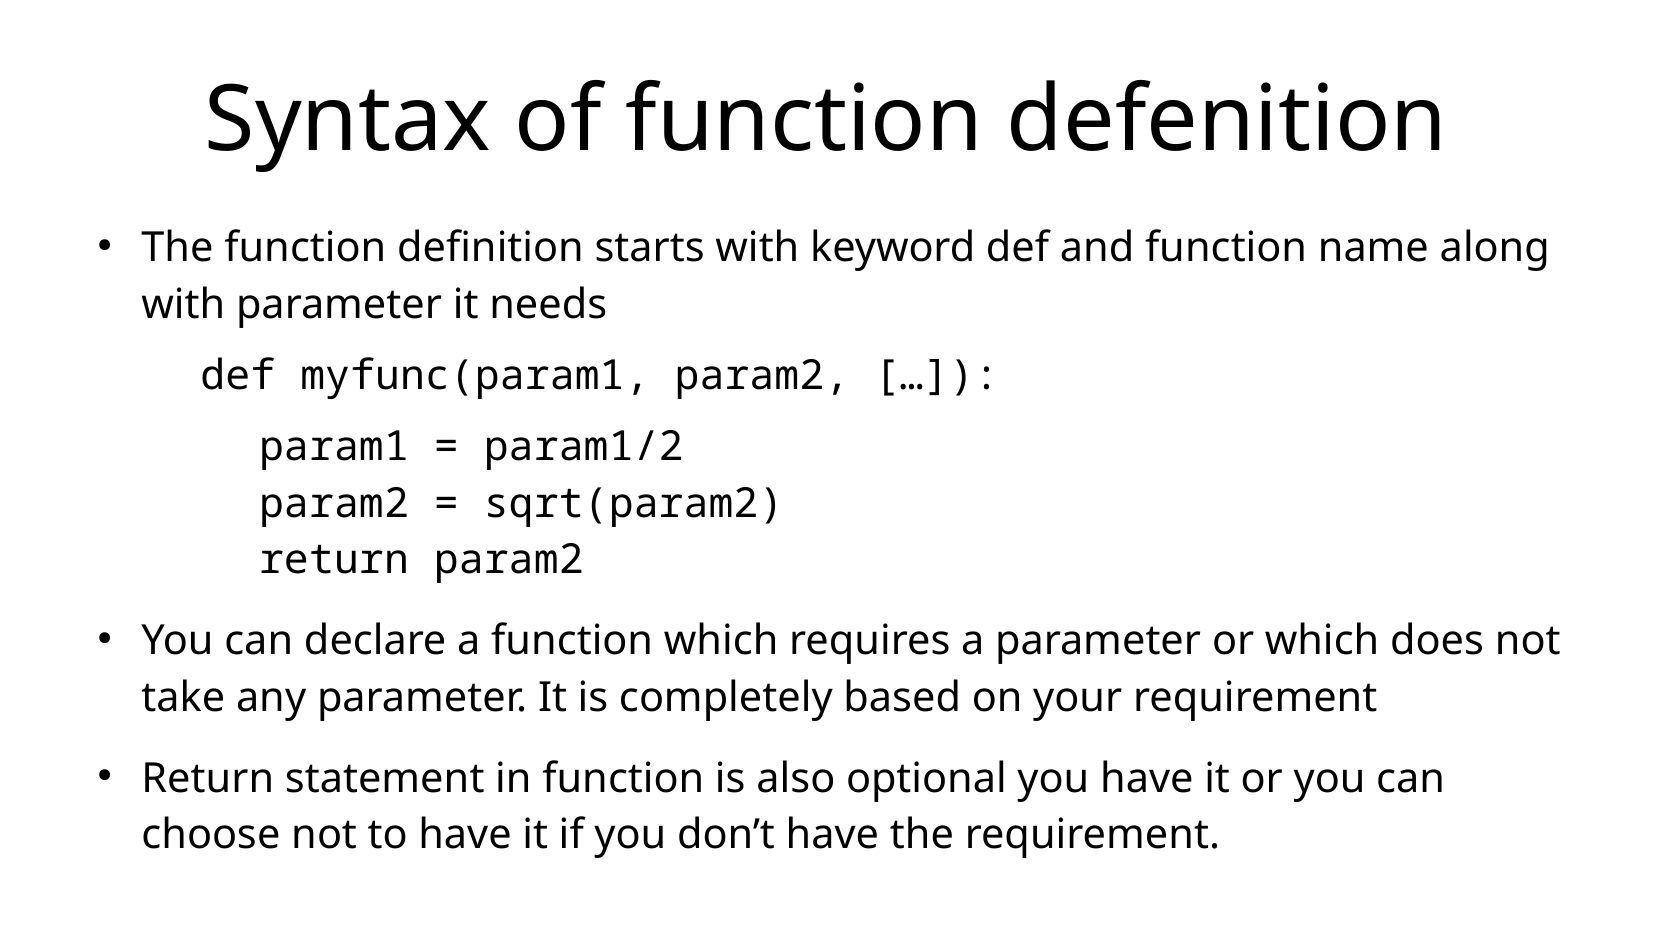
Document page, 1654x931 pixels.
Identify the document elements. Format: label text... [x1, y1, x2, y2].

title Syntax of function defenition [82, 37, 1571, 193]
list The function definition starts with keyword def and function name along with parameter it needs def myfunc(param1, param2, […]): param1 = param1/2 param2 = sqrt(param2) return param2 You can declare a function which requires a parameter or which does not take any parameter. It is completely based on your requirement Return statement in function is also optional you have it or you can choose not to have it if you don’t have the requirement. [82, 217, 1571, 863]
